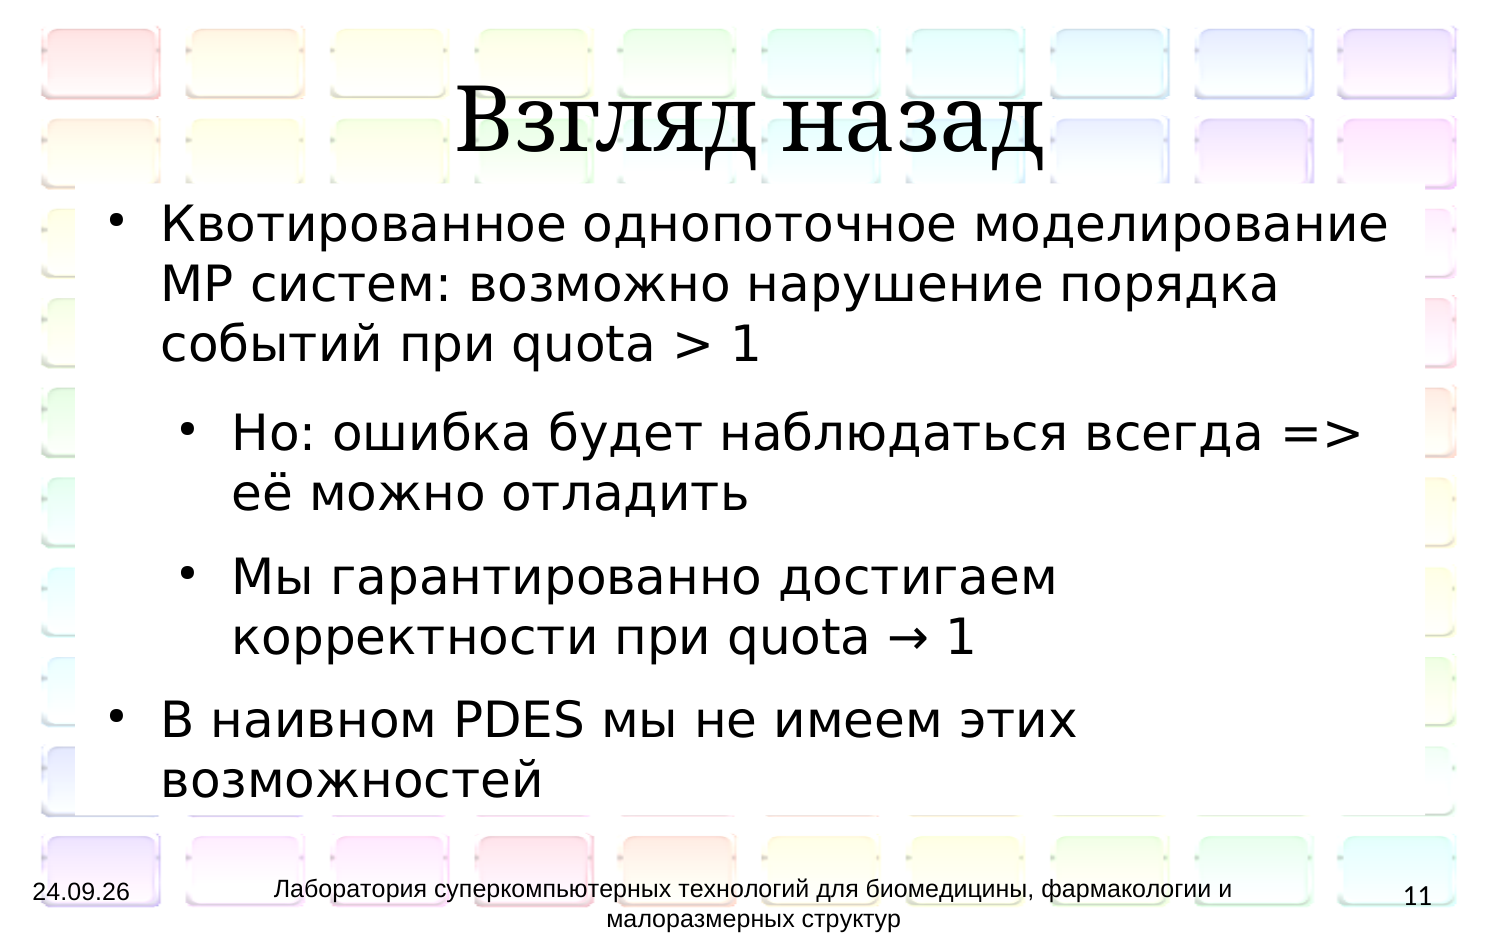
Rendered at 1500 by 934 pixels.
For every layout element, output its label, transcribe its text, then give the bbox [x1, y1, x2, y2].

picture [0, 0, 1500, 934]
text_box 14.04.14 [17, 868, 184, 918]
list Квотированное однопоточное моделирование MP систем: возможно нарушение порядка событий при quota > 1 Но: ошибка будет наблюдаться всегда => её можно отладить Мы гарантированно достигаем корректности при quota → 1 В наивном PDES мы не имеем этих возможностей [75, 183, 1426, 816]
text_box <номер> [1387, 868, 1473, 918]
title Взгляд назад [75, 37, 1426, 183]
text_box Лаборатория суперкомпьютерных технологий для биомедицины, фармакологии и малоразмерных структур [171, 864, 1338, 915]
